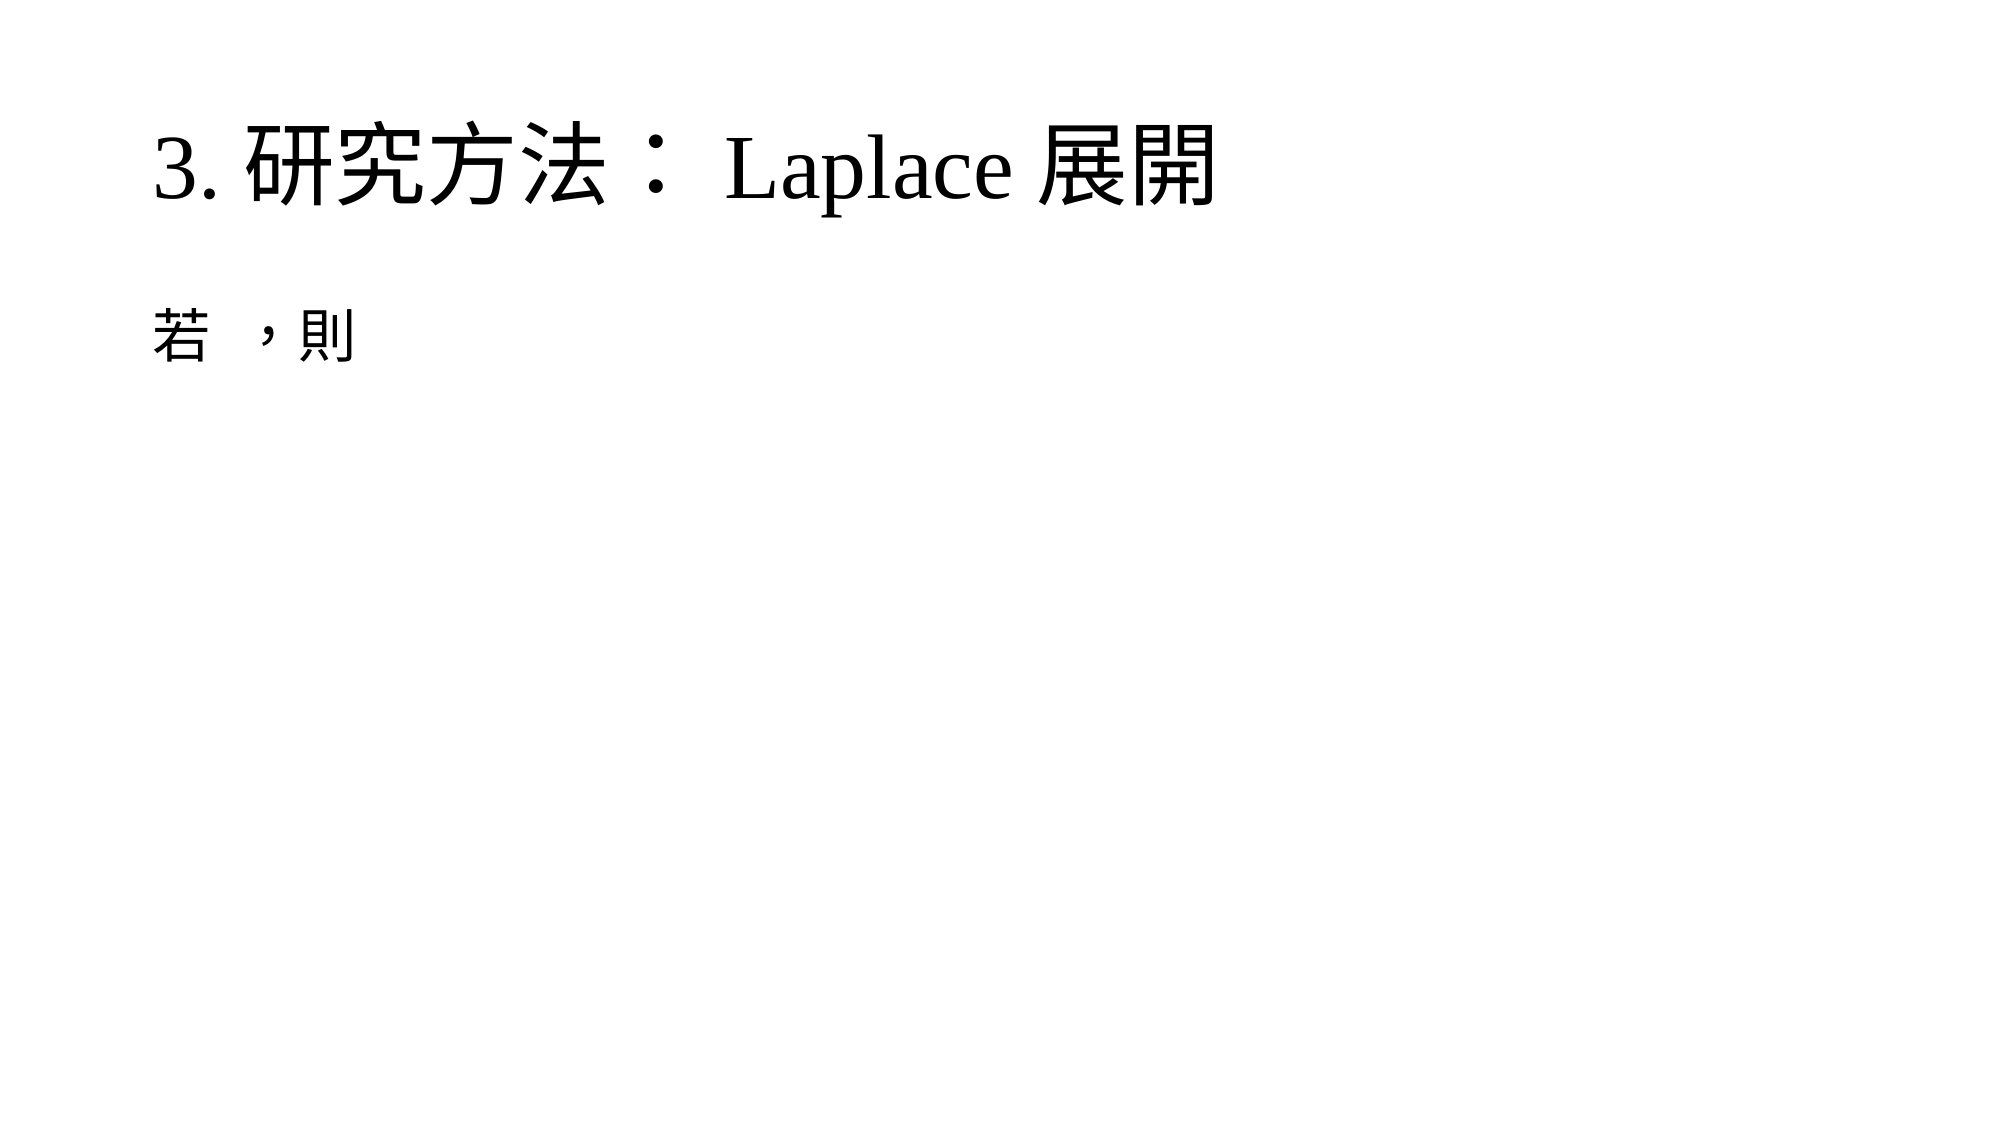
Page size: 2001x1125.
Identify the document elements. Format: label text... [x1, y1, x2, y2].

list 若 ，則 [137, 299, 1863, 1070]
title 3.研究方法：Laplace展開 [137, 59, 1863, 278]
